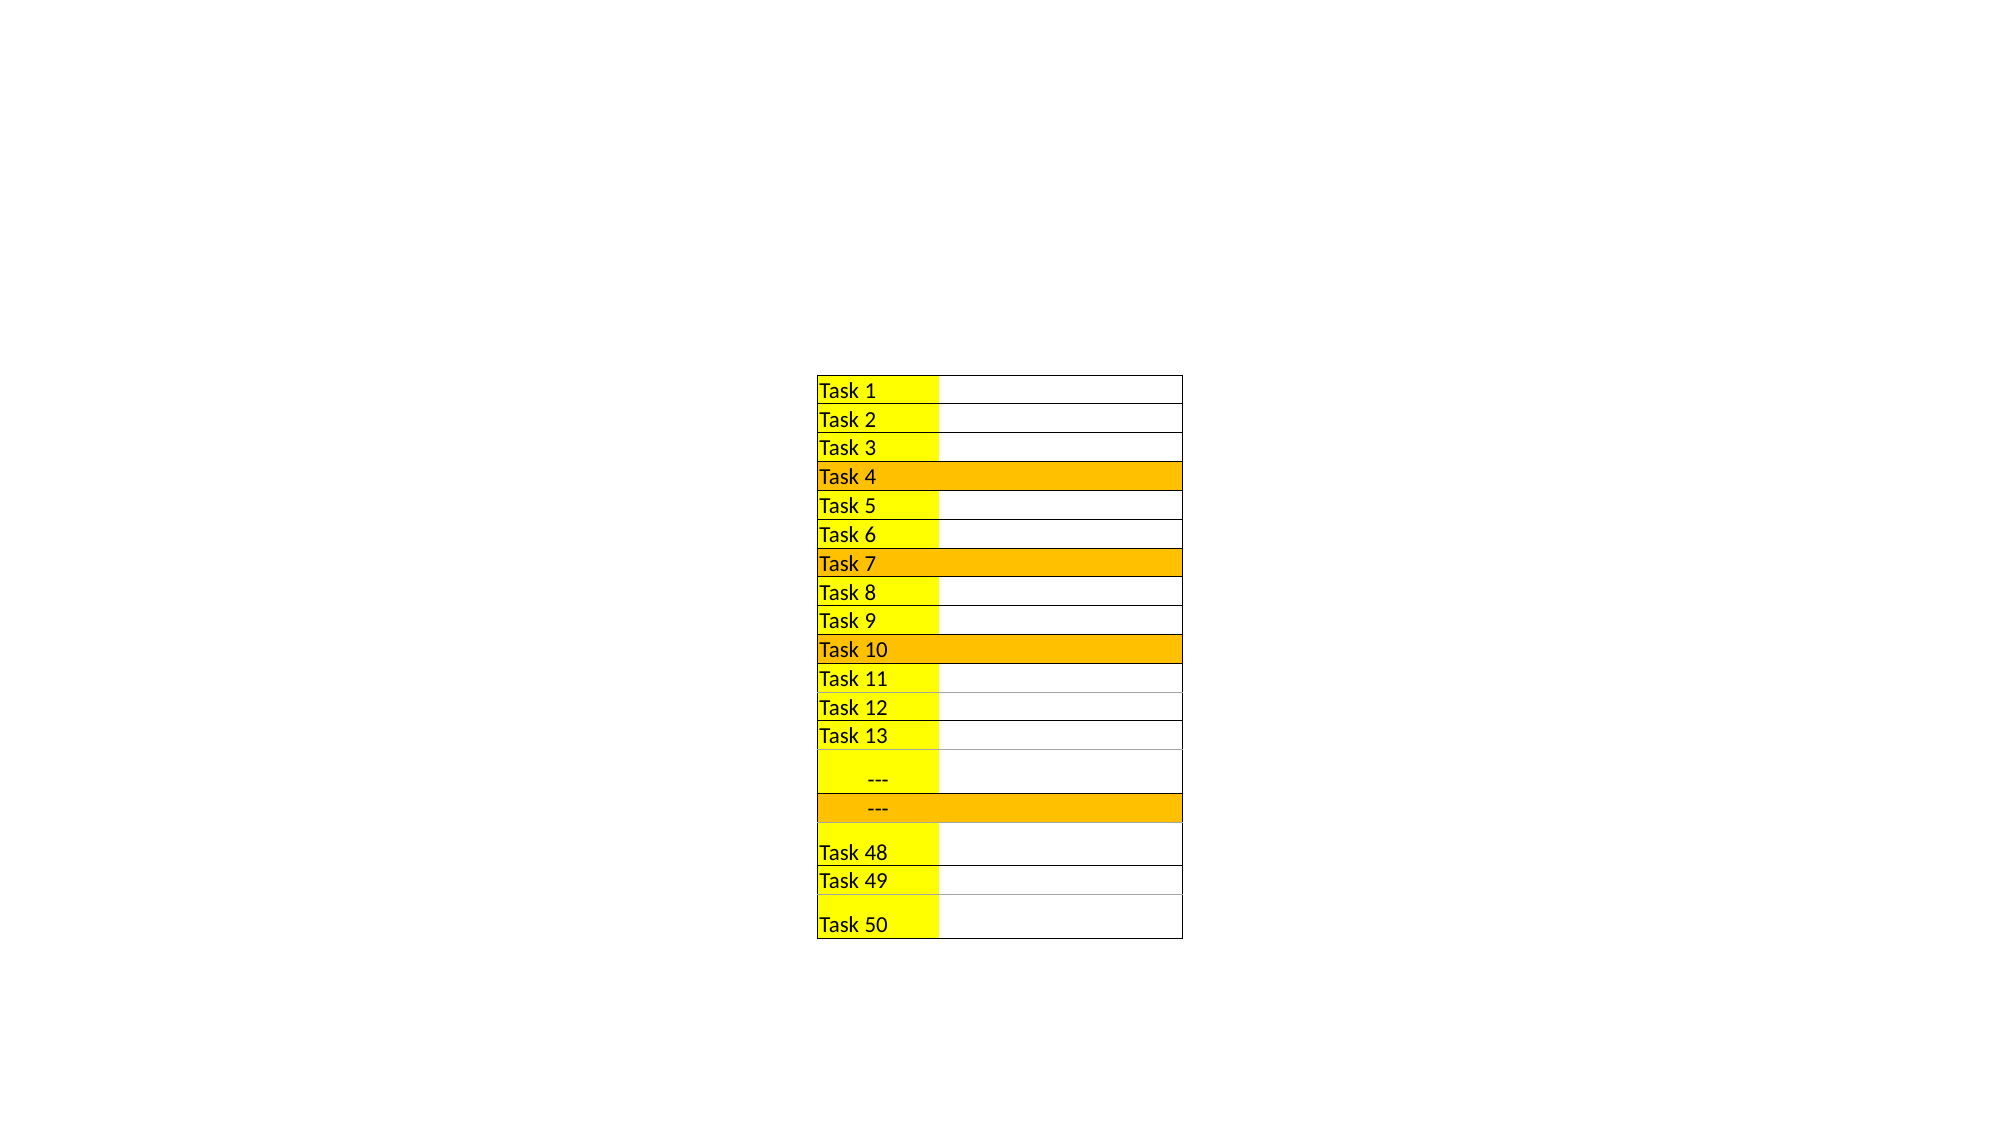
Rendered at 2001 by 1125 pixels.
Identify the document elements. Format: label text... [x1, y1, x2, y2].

table_cell Task 3 [818, 433, 939, 461]
table_cell Task 7 [818, 549, 939, 576]
table_cell --- [818, 750, 939, 793]
table_cell Task 4 [818, 462, 939, 490]
table_cell Task 49 [818, 866, 939, 894]
table_cell Task 50 [818, 895, 939, 938]
table_cell [939, 549, 1182, 576]
table_cell [939, 520, 1182, 548]
table_cell Task 8 [818, 577, 939, 605]
table_cell [939, 462, 1182, 490]
table_cell Task 2 [818, 404, 939, 432]
table_cell [939, 693, 1182, 720]
table_header [939, 376, 1182, 403]
table_cell [939, 823, 1182, 865]
table_cell Task 12 [818, 693, 939, 720]
table_cell [939, 895, 1182, 938]
table_cell [939, 577, 1182, 605]
table_cell [939, 721, 1182, 749]
table_header Task 1 [818, 376, 939, 403]
table_cell [939, 635, 1182, 663]
table_cell Task 13 [818, 721, 939, 749]
table_cell [939, 664, 1182, 692]
table_cell [939, 404, 1182, 432]
table_cell [939, 750, 1182, 793]
table_cell [939, 491, 1182, 519]
table_cell [939, 433, 1182, 461]
table_cell Task 9 [818, 606, 939, 634]
table_cell Task 6 [818, 520, 939, 548]
table_cell Task 10 [818, 635, 939, 663]
table_cell [939, 794, 1182, 822]
table_cell --- [818, 794, 939, 822]
table_cell Task 11 [818, 664, 939, 692]
table_cell Task 48 [818, 823, 939, 865]
table_cell [939, 606, 1182, 634]
table_cell Task 5 [818, 491, 939, 519]
table_cell [939, 866, 1182, 894]
